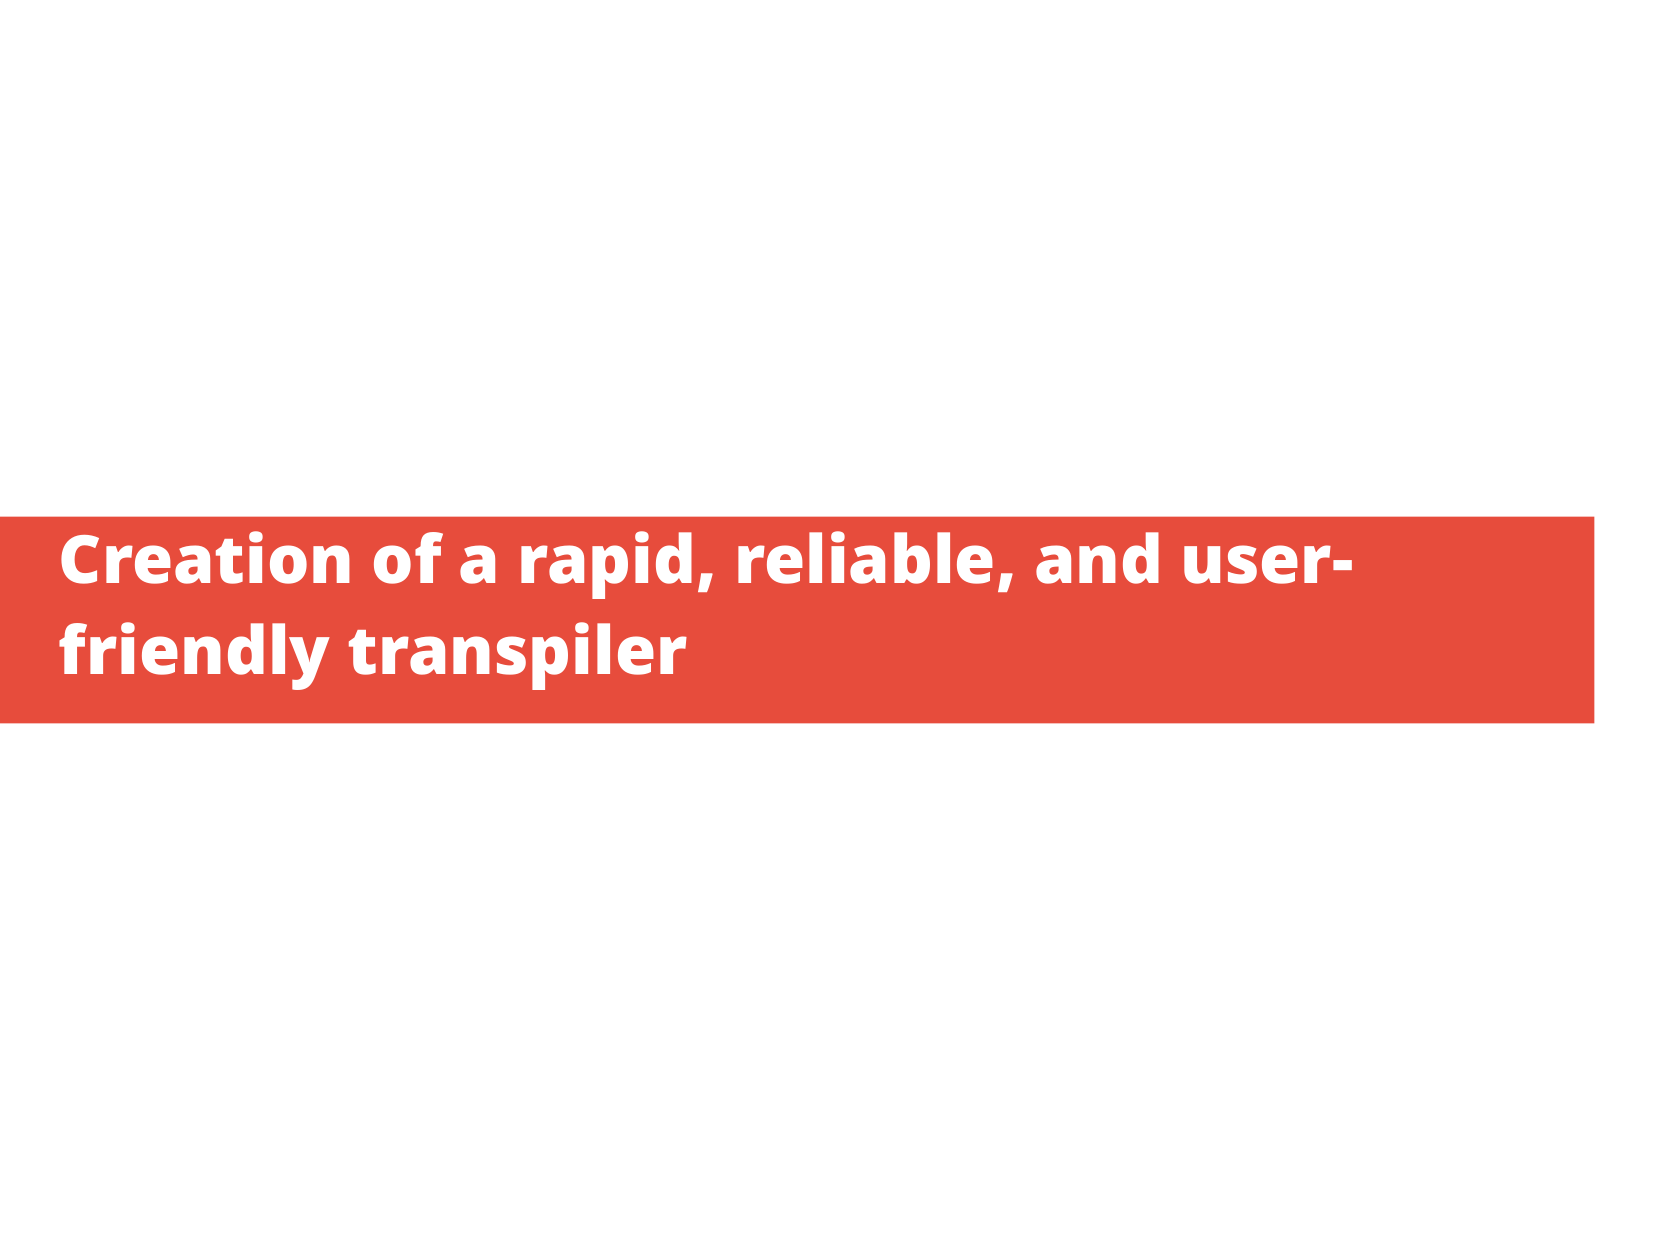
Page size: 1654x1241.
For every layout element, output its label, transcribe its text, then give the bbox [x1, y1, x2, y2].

title Creation of a rapid, reliable, and user-friendly transpiler [59, 546, 1595, 694]
